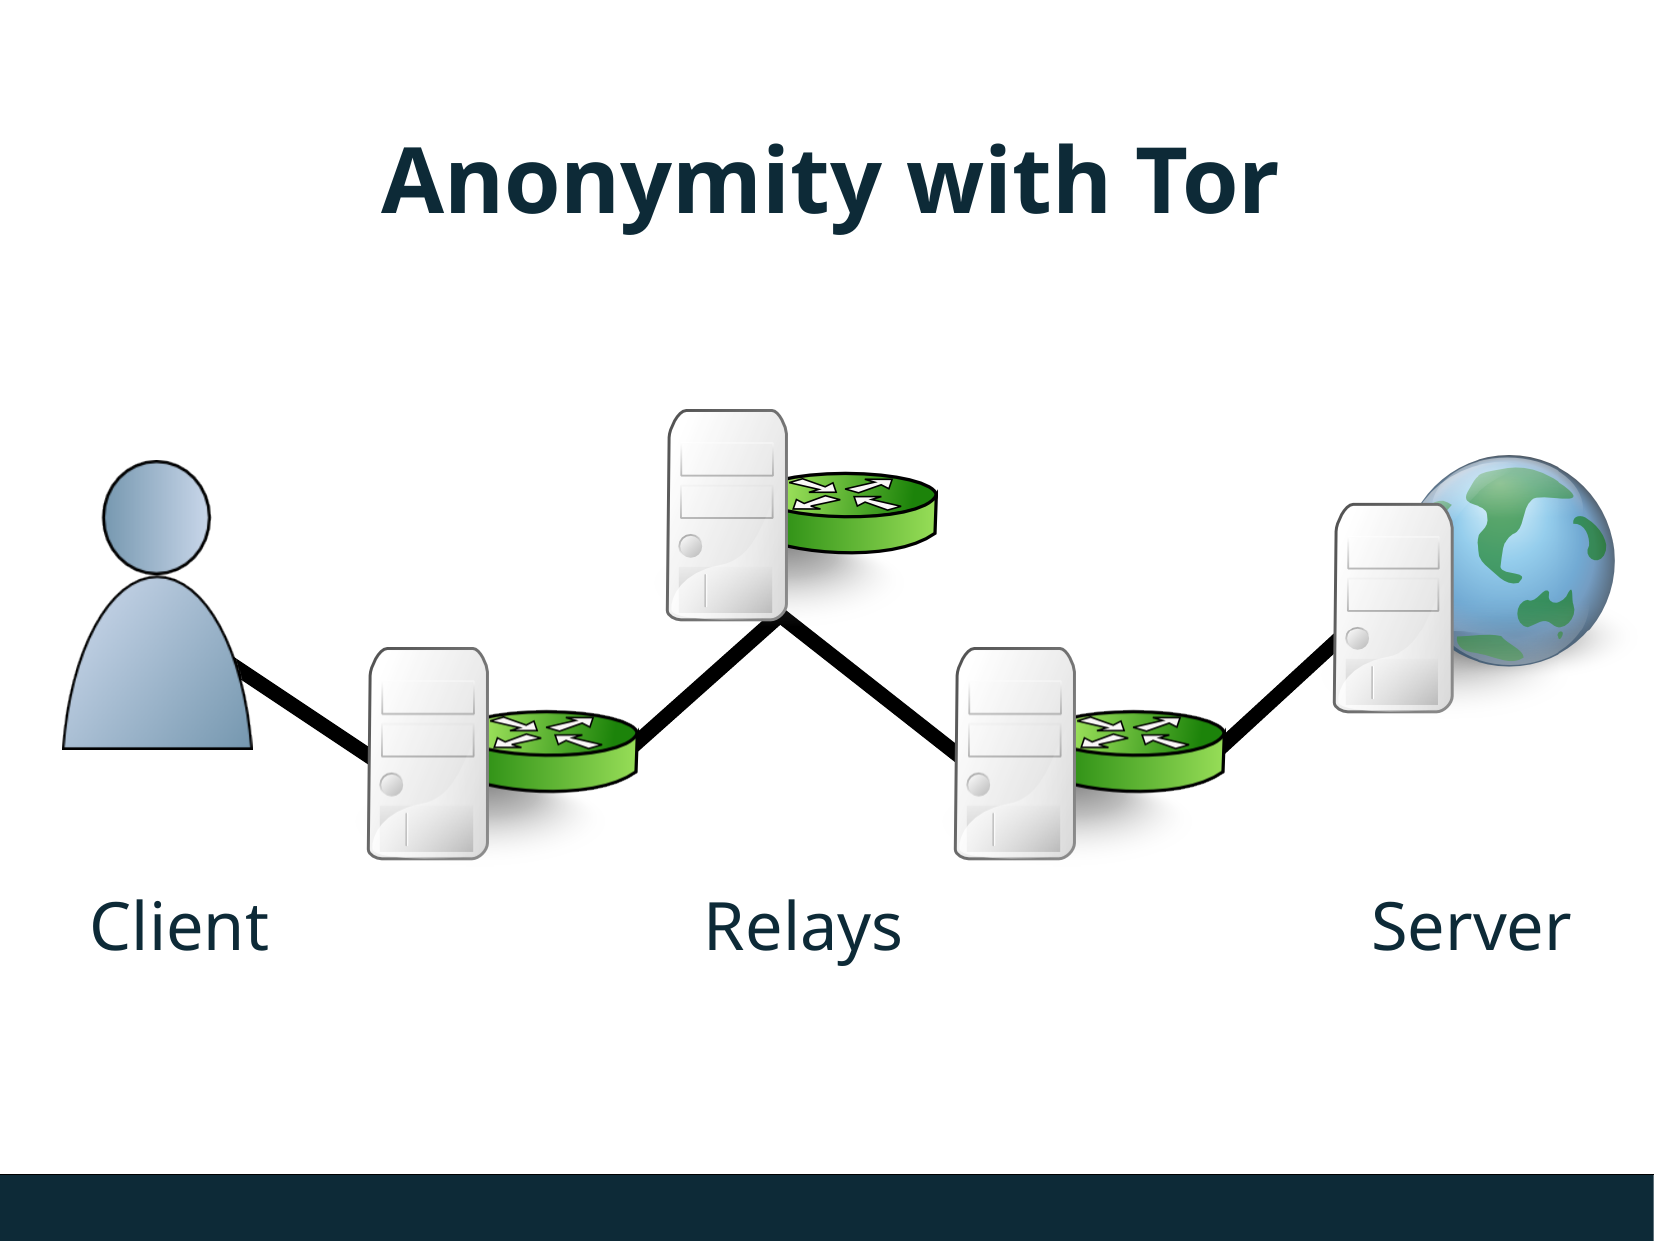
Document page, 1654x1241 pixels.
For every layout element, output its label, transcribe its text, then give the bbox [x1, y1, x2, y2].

text_box Client [75, 871, 269, 963]
text_box Relays [689, 871, 887, 963]
title Anonymity with Tor [86, 74, 1575, 282]
picture [941, 647, 1226, 867]
picture [653, 409, 938, 628]
picture [354, 647, 639, 867]
picture [62, 460, 253, 750]
picture [1320, 455, 1638, 719]
text_box Server [1356, 871, 1564, 963]
